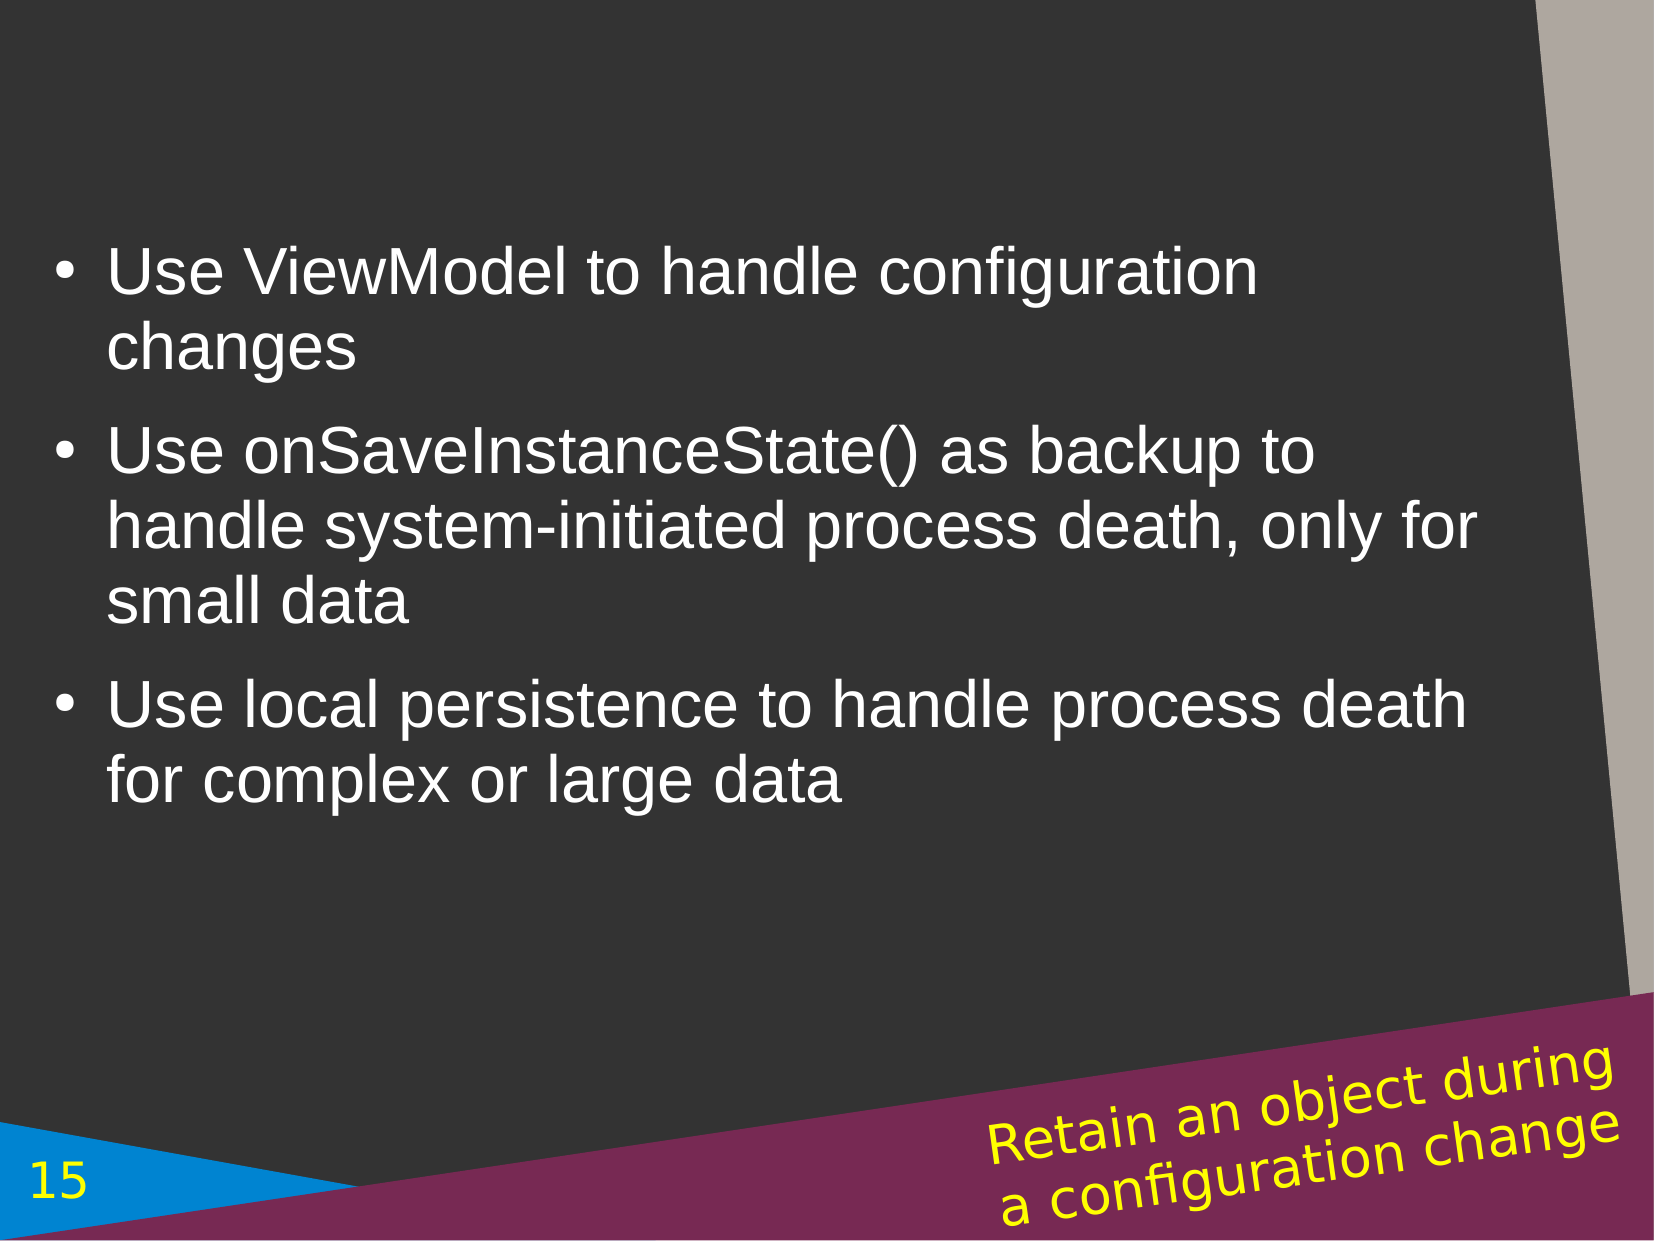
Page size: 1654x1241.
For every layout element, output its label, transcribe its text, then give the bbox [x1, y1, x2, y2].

list Use ViewModel to handle configuration changes Use onSaveInstanceState() as backup to handle system-initiated process death, only for small data Use local persistence to handle process death for complex or large data [35, 59, 1524, 993]
title Retain an object during a configuration change [956, 995, 1654, 1241]
